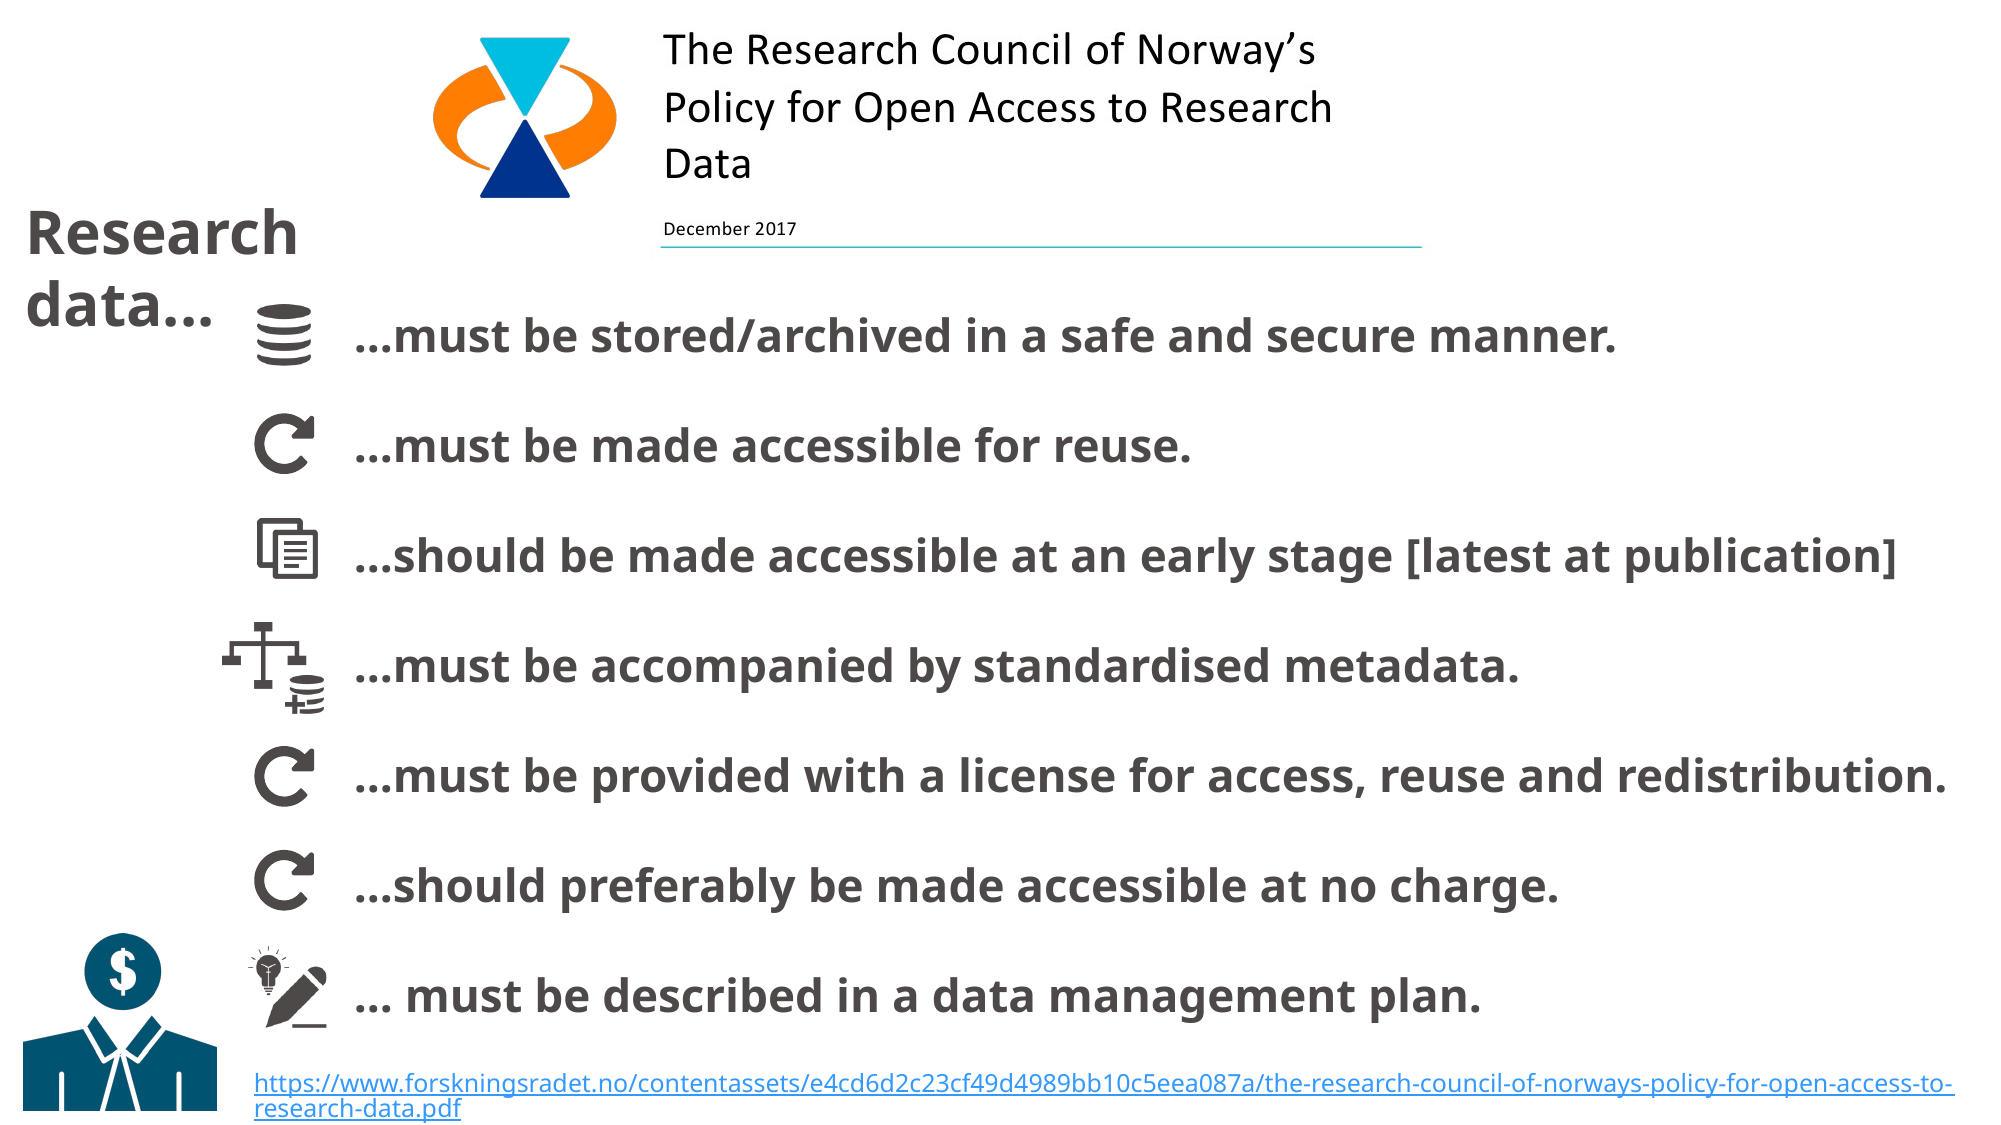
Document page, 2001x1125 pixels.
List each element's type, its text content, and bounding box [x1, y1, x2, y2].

text_box [254, 849, 314, 911]
text_box ...must be stored/archived in a safe and secure manner. ...must be made accessible for reuse. ...should be made accessible at an early stage [latest at publication] ...must be accompanied by standardised metadata. ...must be provided with a license for access, reuse and redistribution. ...should preferably be made accessible at no charge. ... must be described in a data management plan. [338, 292, 2000, 1037]
text_box Research data... [10, 178, 503, 354]
picture [177, 1072, 181, 1111]
text_box [254, 746, 315, 807]
picture [110, 948, 135, 995]
picture [257, 518, 318, 579]
picture [248, 946, 327, 1028]
picture [23, 933, 217, 1111]
picture [410, 3, 639, 232]
picture [222, 622, 324, 714]
picture [257, 354, 311, 366]
picture [650, 20, 1431, 271]
text_box https://www.forskningsradet.no/contentassets/e4cd6d2c23cf49d4989bb10c5eea087a/the-research-council-of-norways-policy-for-open-access-to-research-data.pdf [238, 1052, 1977, 1125]
text_box [254, 413, 315, 474]
picture [60, 1072, 64, 1111]
